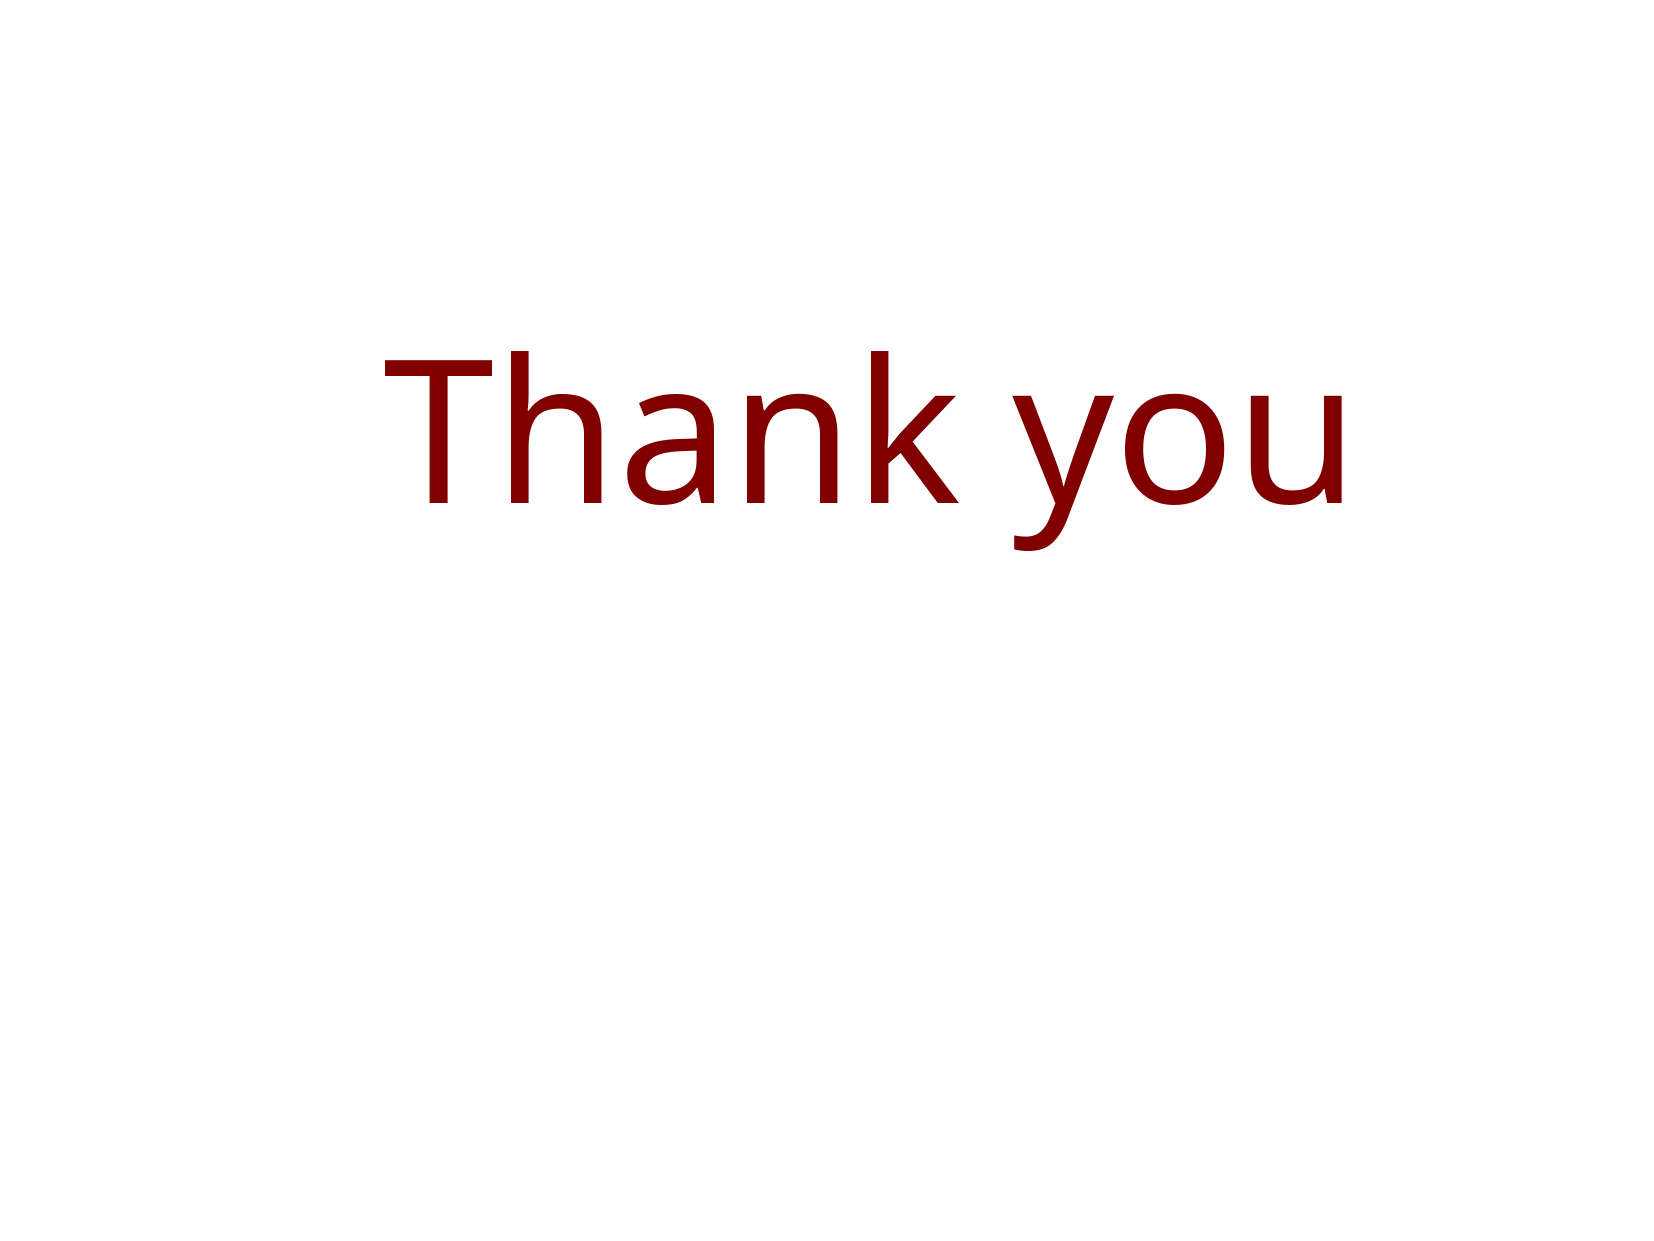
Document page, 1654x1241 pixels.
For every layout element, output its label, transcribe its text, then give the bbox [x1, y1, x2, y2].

list Thank you [82, 290, 1571, 1010]
